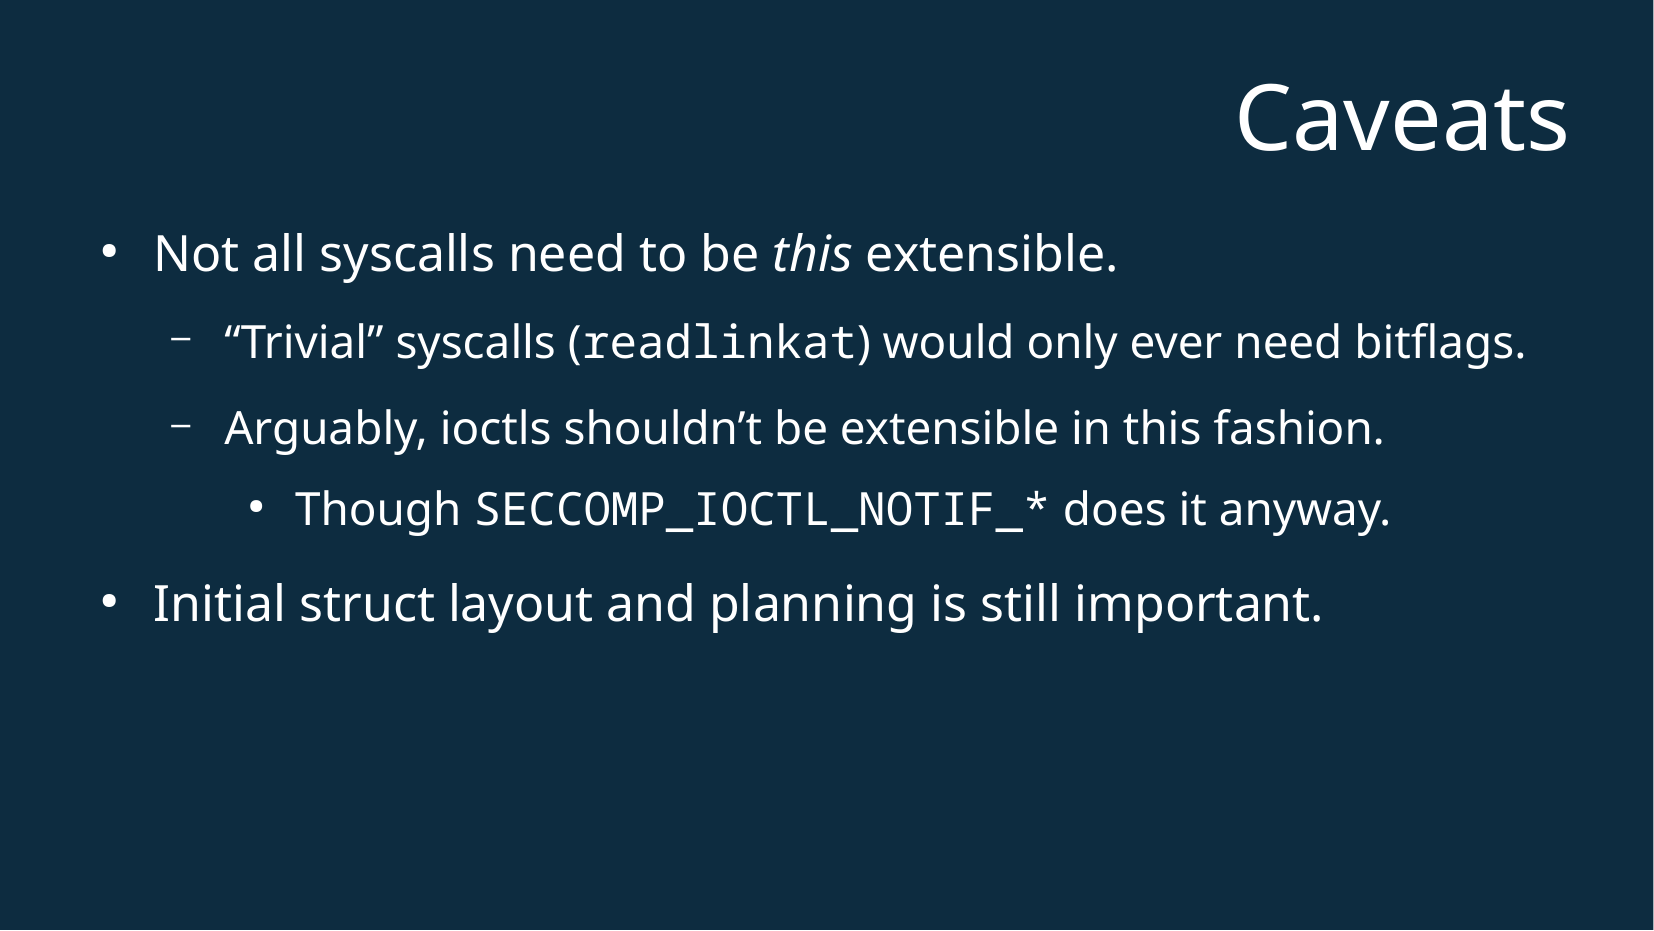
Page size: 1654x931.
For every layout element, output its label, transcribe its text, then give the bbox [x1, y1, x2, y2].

list Not all syscalls need to be this extensible. “Trivial” syscalls (readlinkat) would only ever need bitflags. Arguably, ioctls shouldn’t be extensible in this fashion. Though SECCOMP_IOCTL_NOTIF_* does it anyway. Initial struct layout and planning is still important. [82, 217, 1571, 826]
title Caveats [82, 37, 1571, 193]
